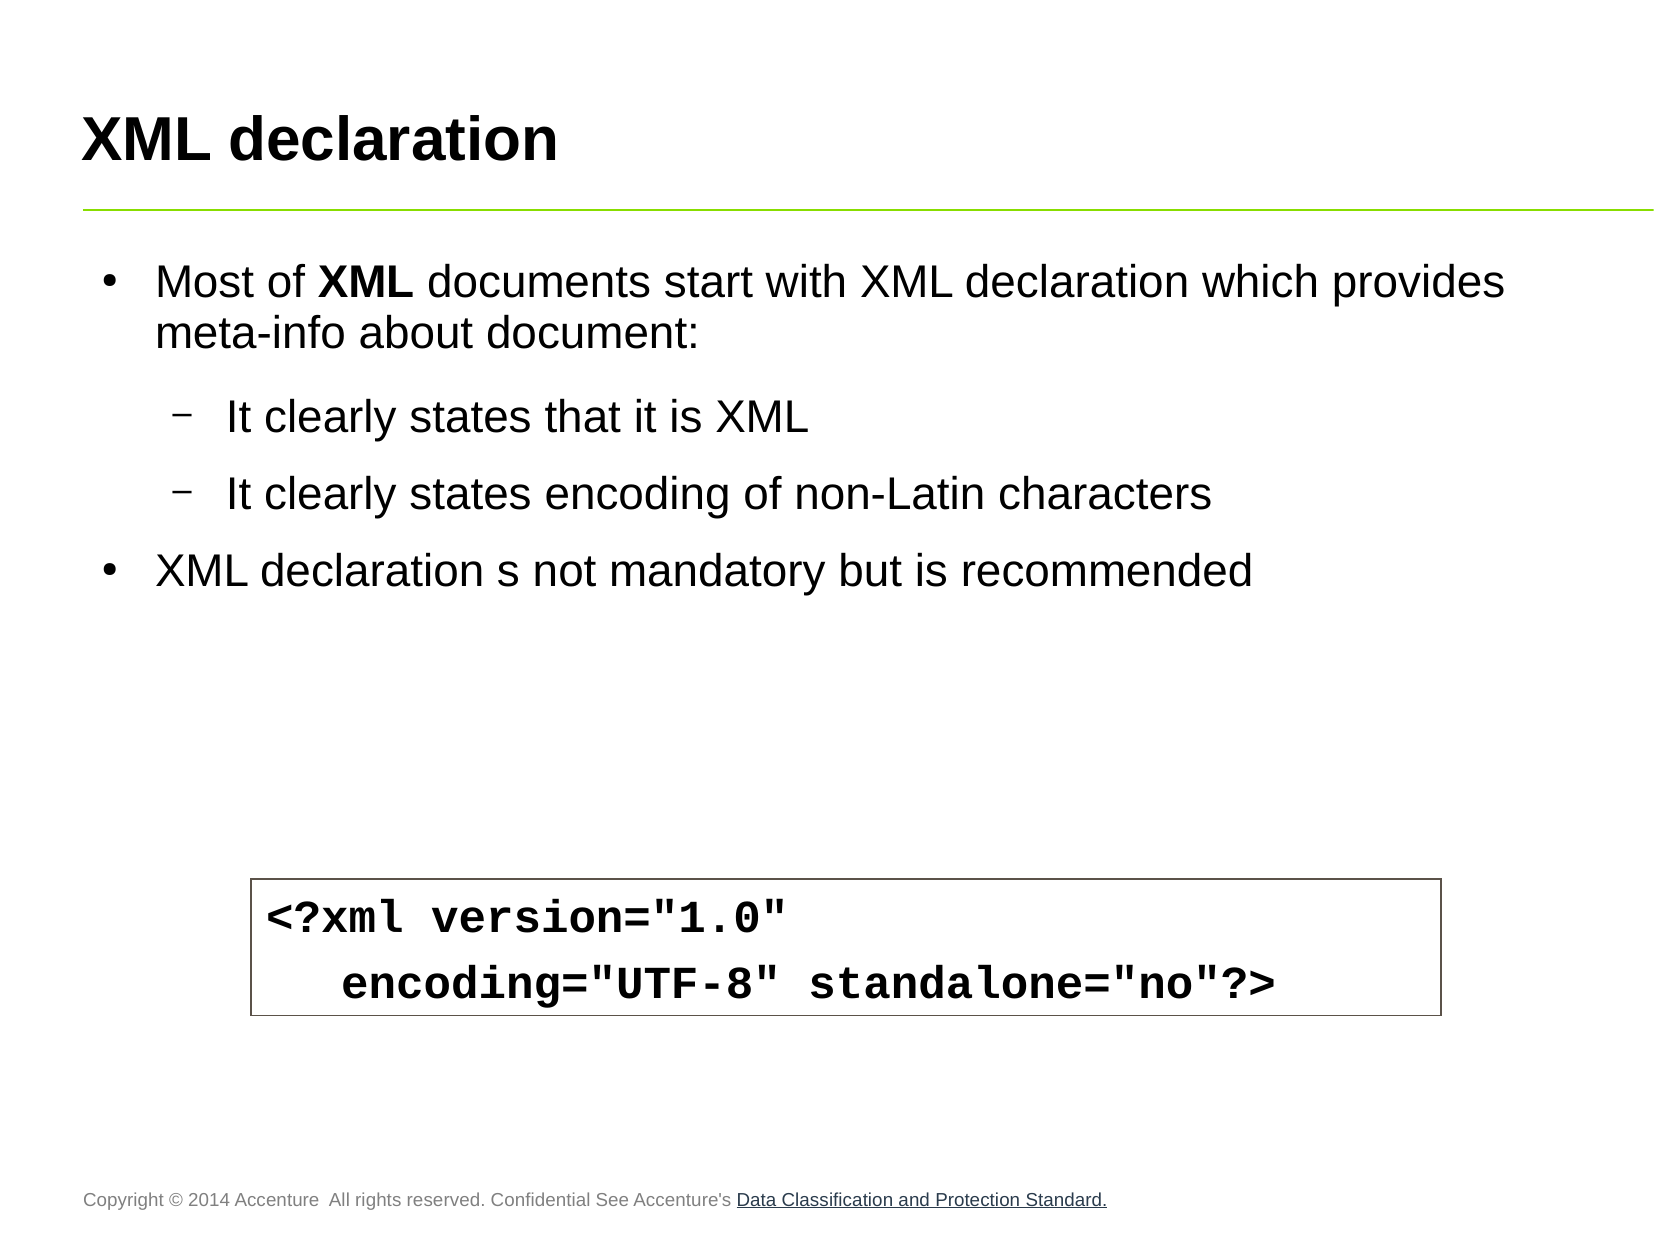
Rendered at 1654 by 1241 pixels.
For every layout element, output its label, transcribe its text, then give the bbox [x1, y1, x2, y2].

list Most of XML documents start with XML declaration which provides meta-info about document: It clearly states that it is XML It clearly states encoding of non-Latin characters XML declaration s not mandatory but is recommended [84, 255, 1573, 1166]
title XML declaration [81, 68, 1654, 211]
text_box <?xml version="1.0" encoding="UTF-8" standalone="no"?> [251, 878, 1441, 1016]
